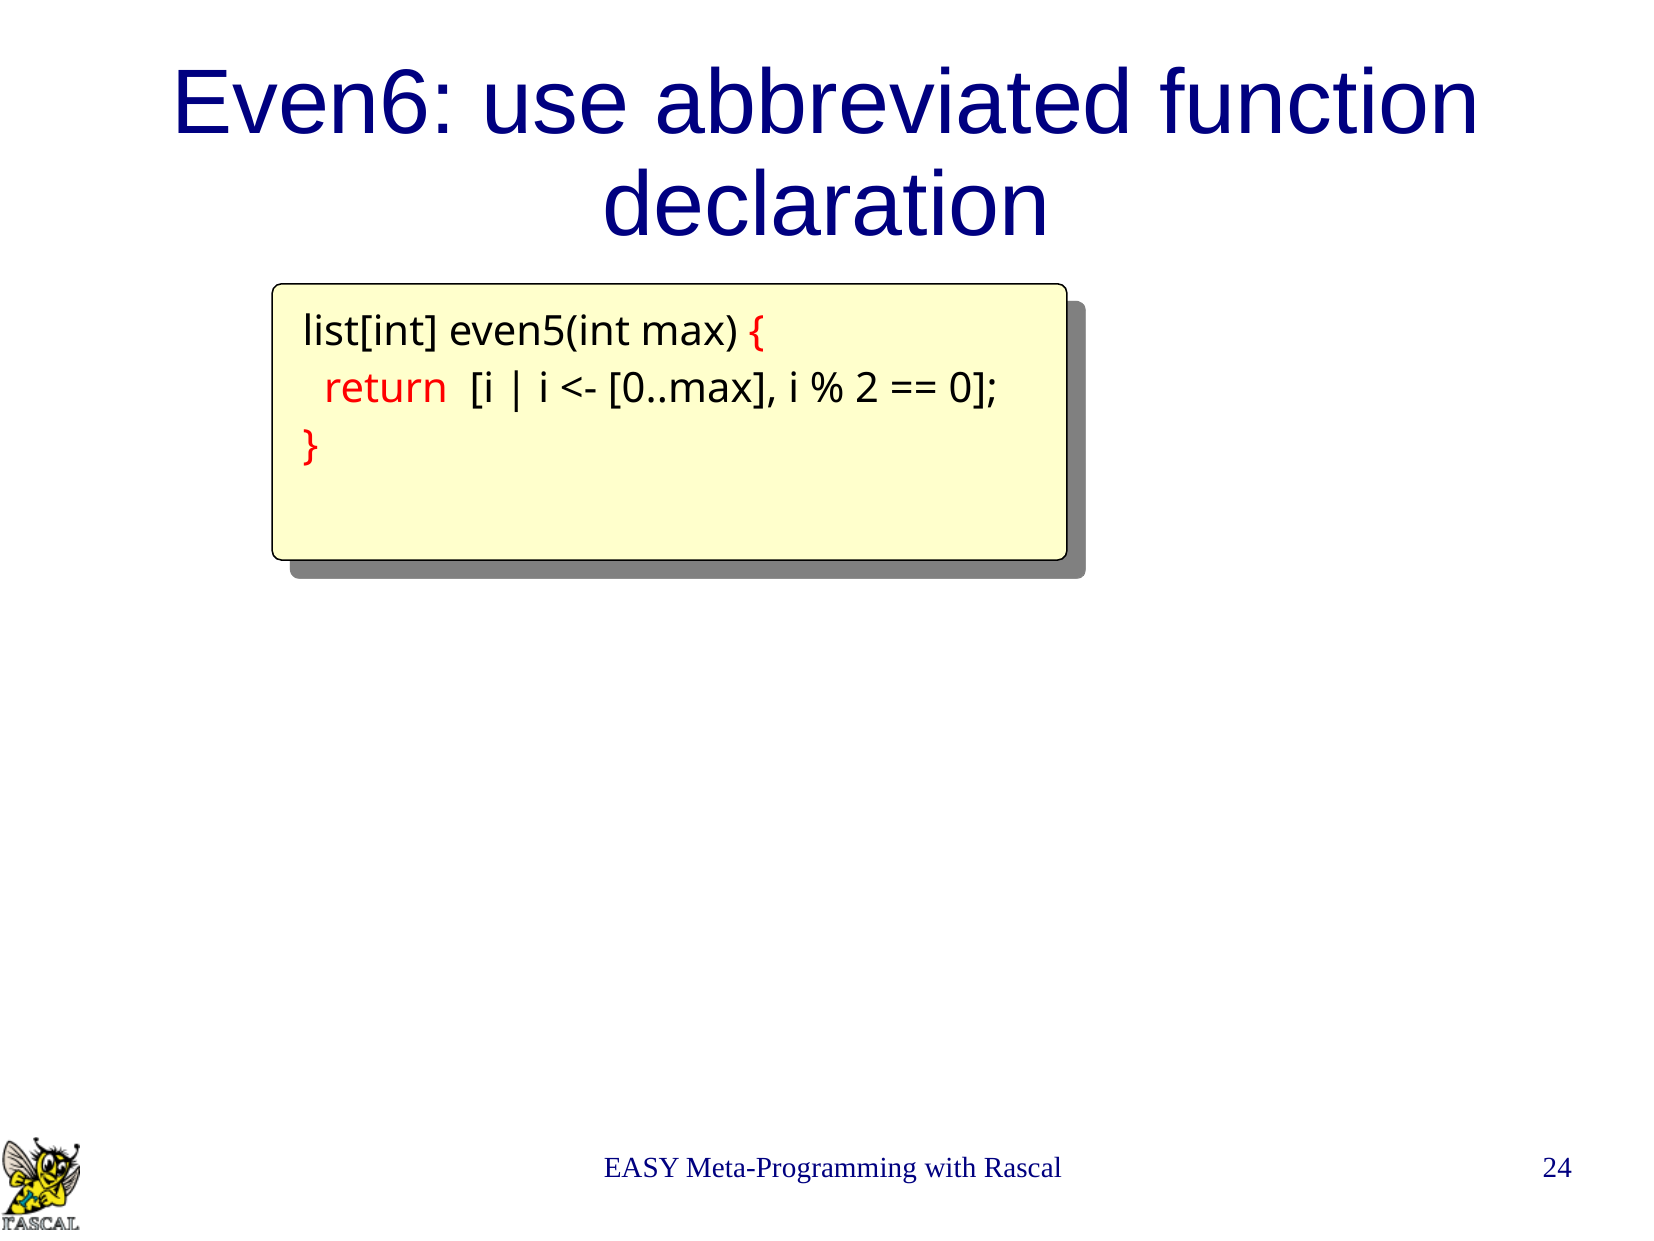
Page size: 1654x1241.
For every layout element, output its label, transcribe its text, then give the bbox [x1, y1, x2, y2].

picture [1, 1137, 80, 1230]
title Even6: use abbreviated function declaration [82, 49, 1571, 257]
text_box [272, 283, 1067, 561]
text_box list[int] even5(int max) { return [i | i <- [0..max], i % 2 == 0]; } [287, 293, 1238, 641]
